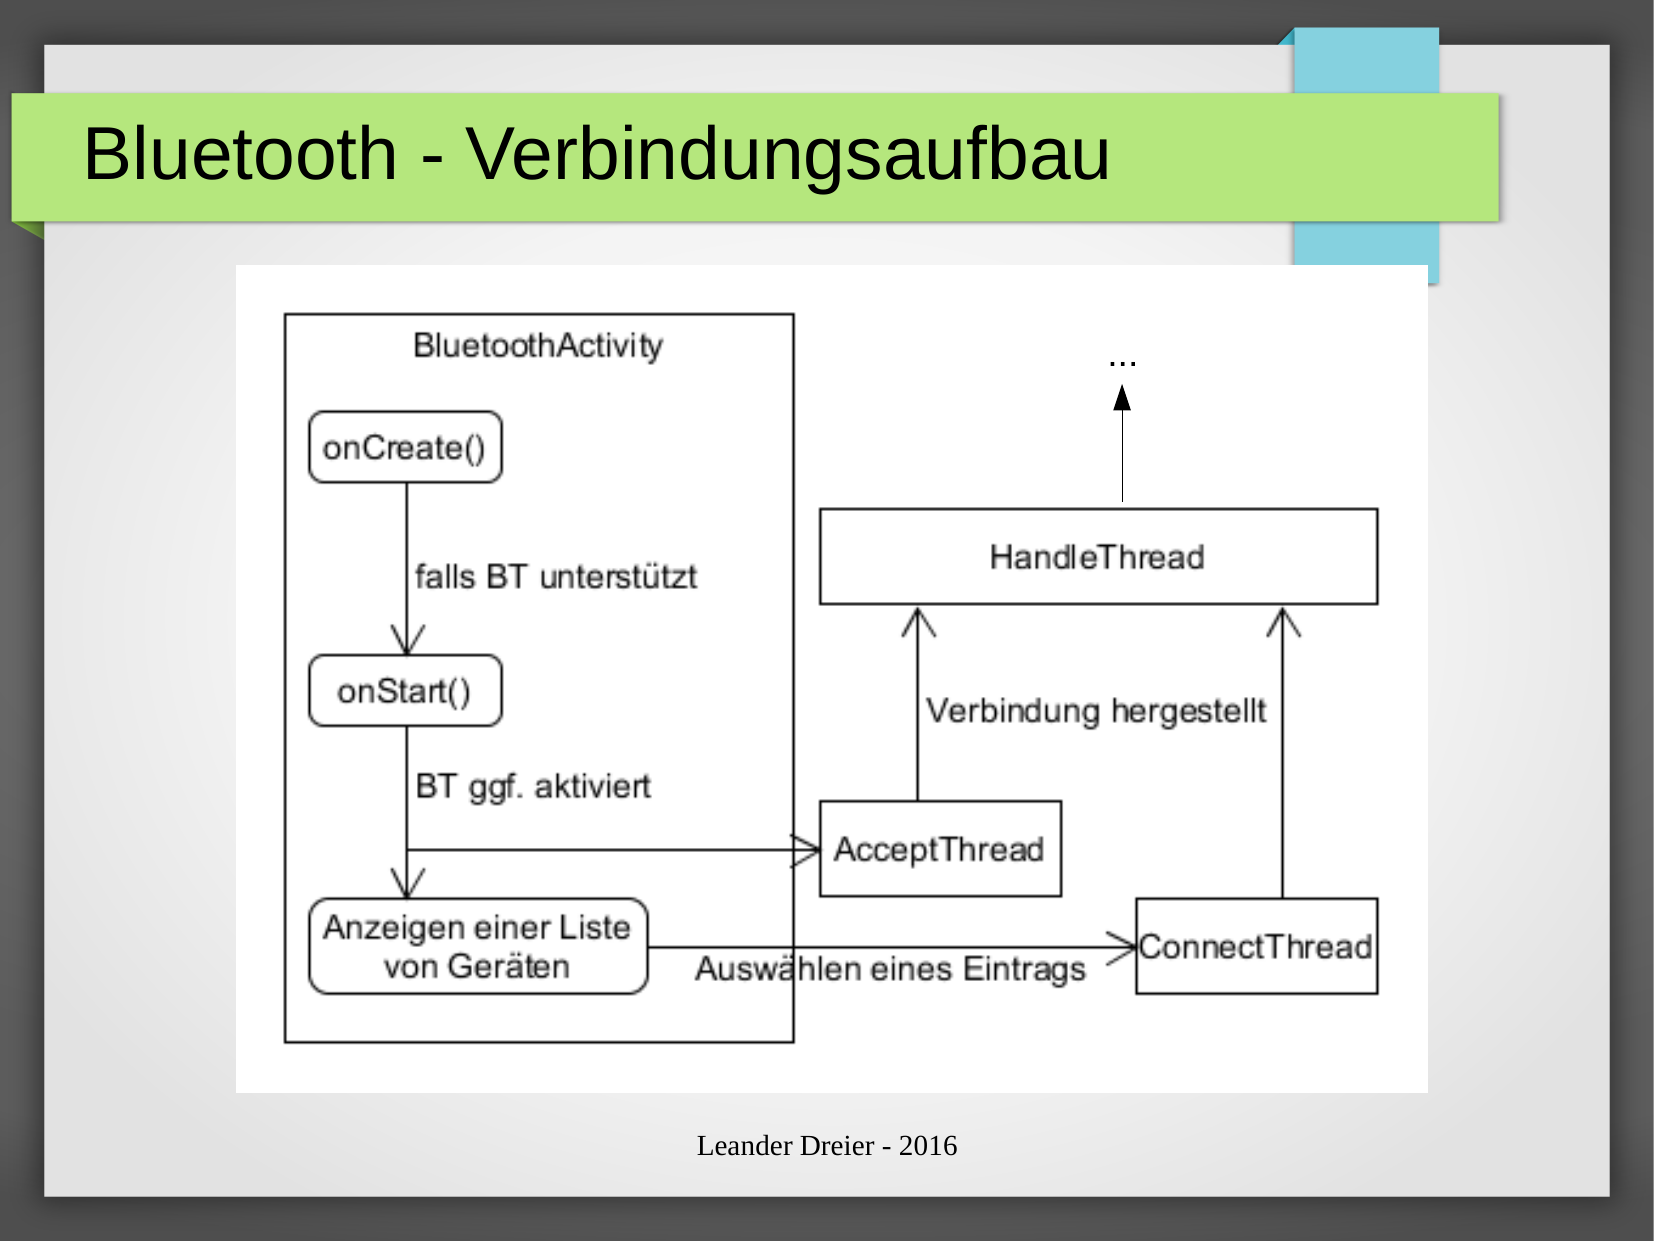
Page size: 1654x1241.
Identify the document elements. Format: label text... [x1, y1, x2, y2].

title Bluetooth - Verbindungsaufbau [82, 94, 1264, 213]
picture [0, 0, 1654, 1241]
text_box ... [1092, 324, 1182, 384]
